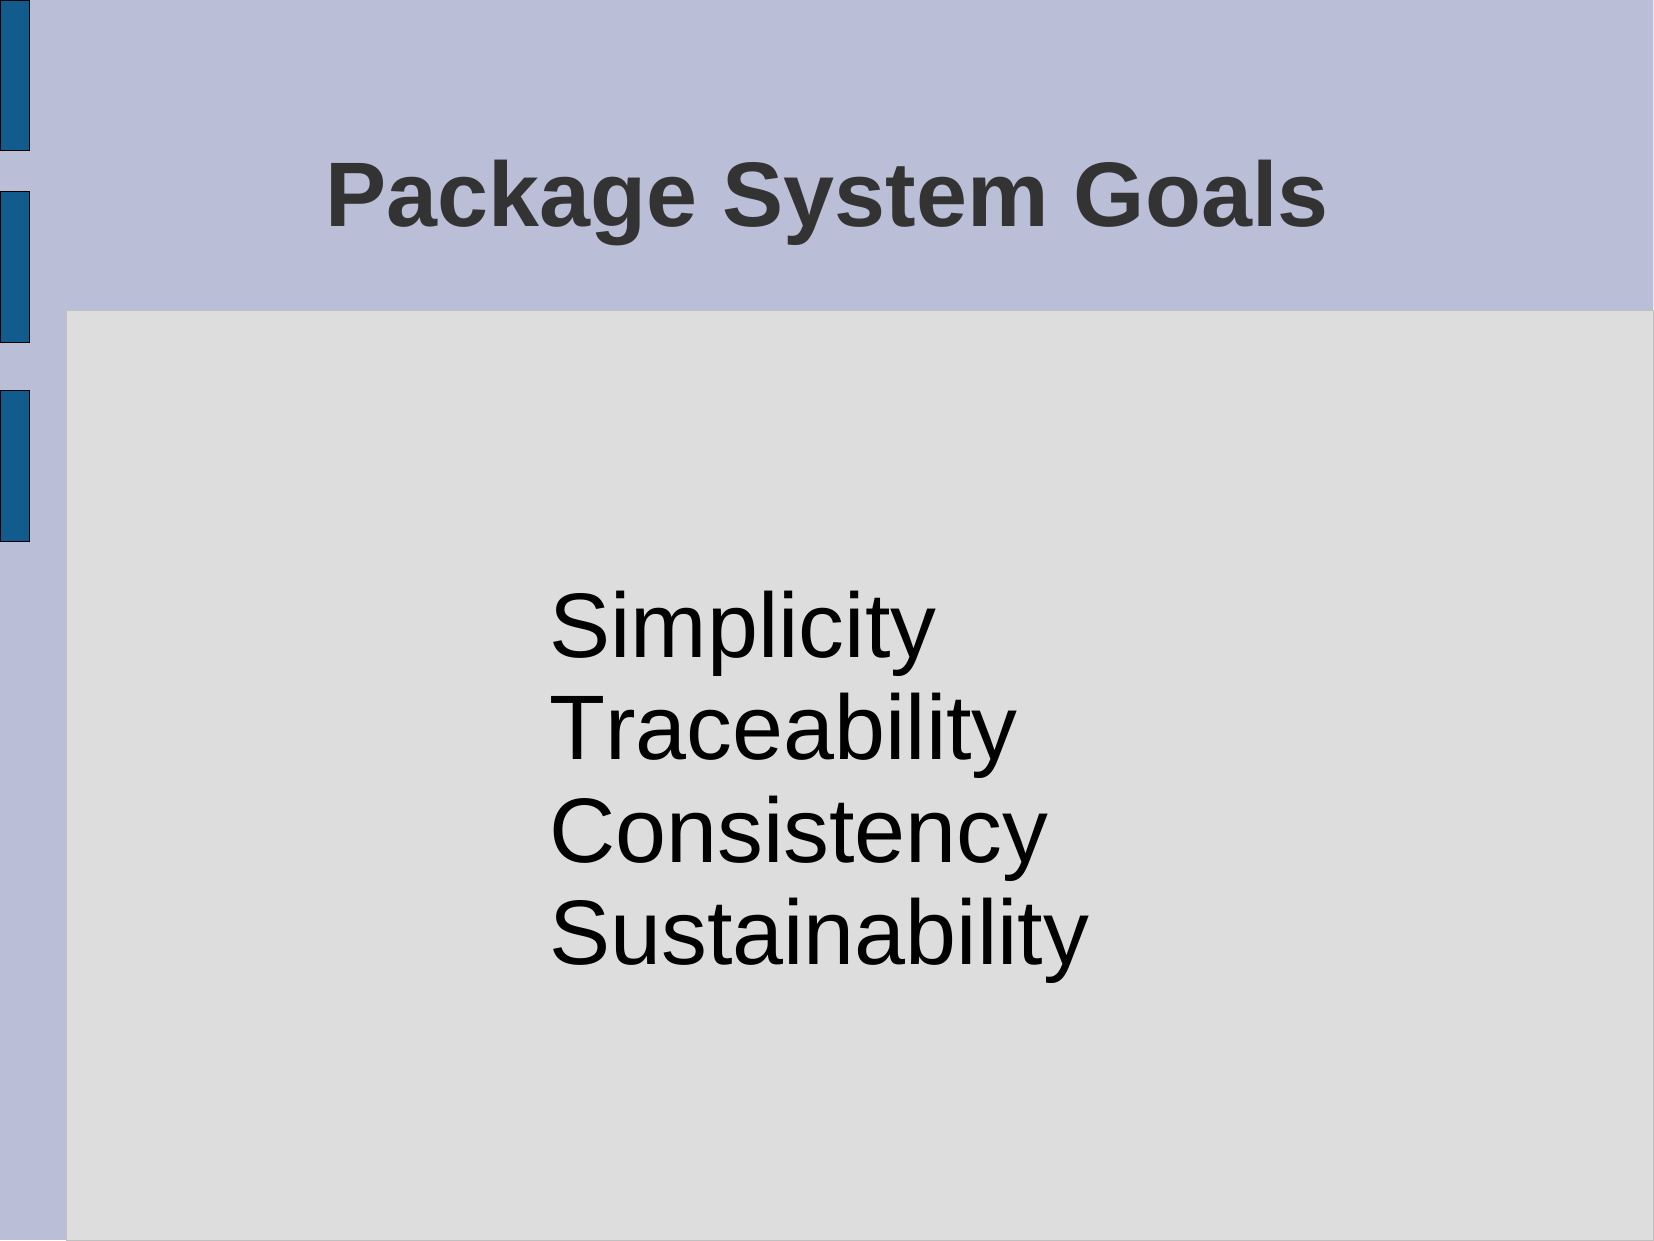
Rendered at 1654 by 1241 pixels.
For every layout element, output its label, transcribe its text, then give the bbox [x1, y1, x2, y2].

list Simplicity Traceability Consistency Sustainability [531, 340, 1354, 1123]
title Package System Goals [121, 91, 1534, 299]
